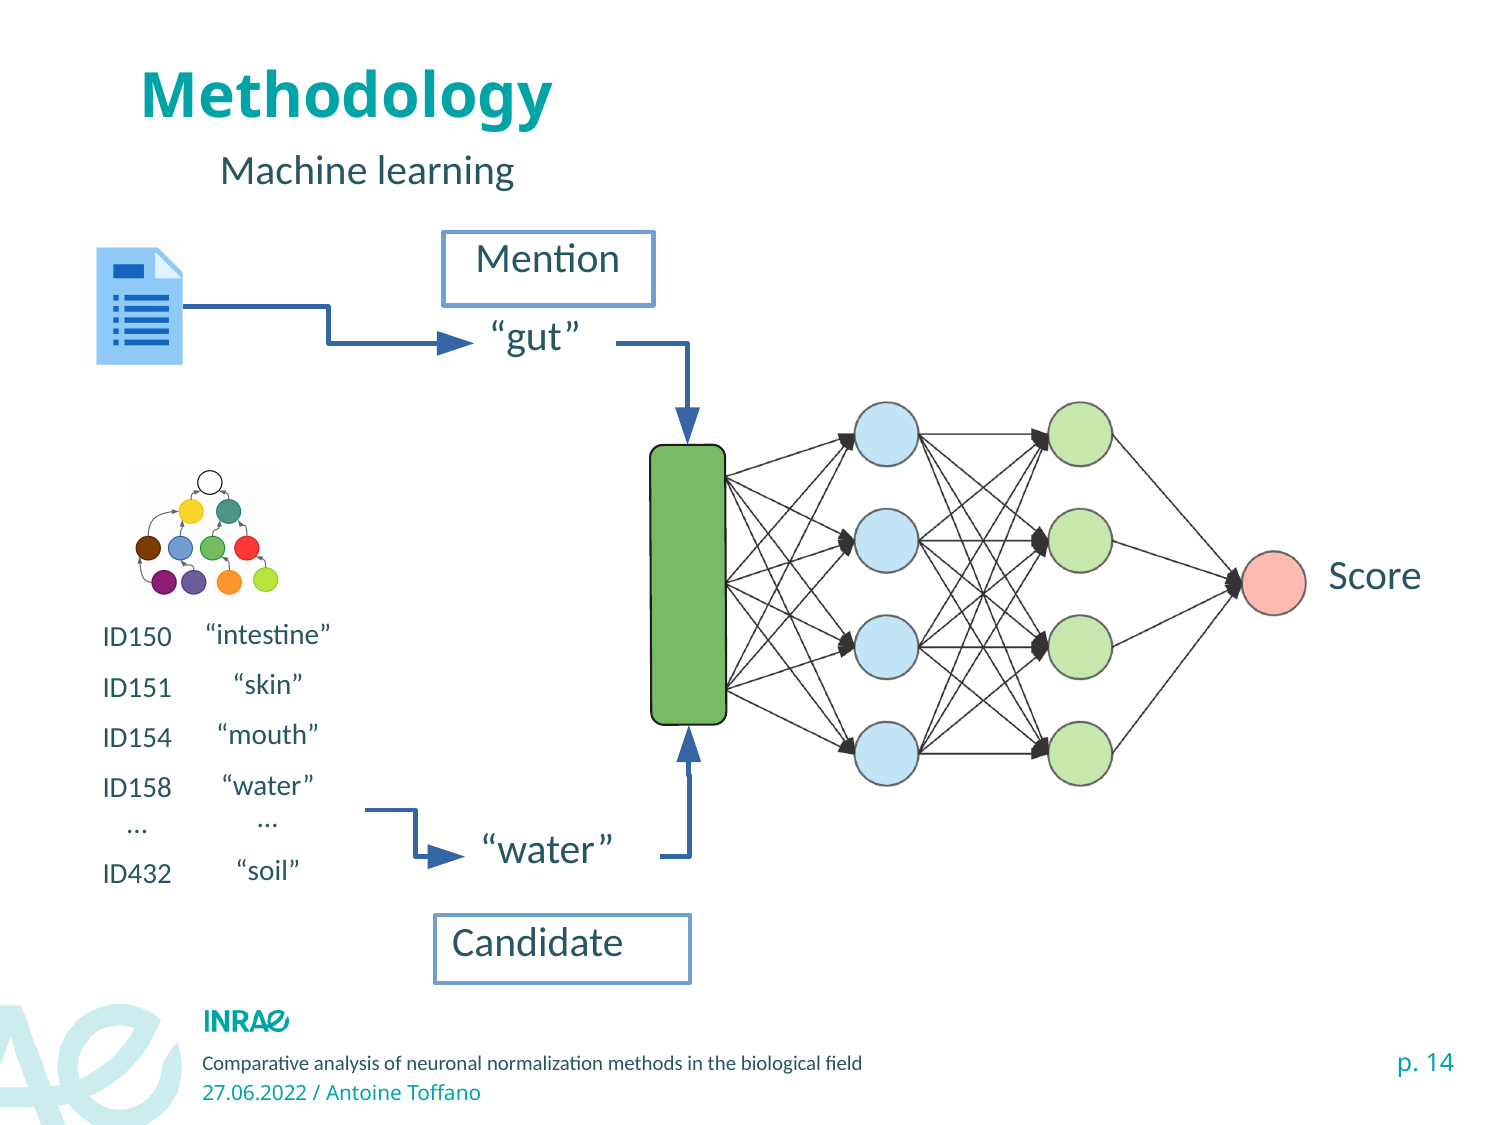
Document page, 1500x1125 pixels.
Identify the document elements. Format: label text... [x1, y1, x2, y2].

text_box “water” [465, 825, 661, 889]
picture [129, 466, 281, 601]
picture [635, 394, 688, 791]
text_box Machine learning [205, 140, 1396, 253]
text_box Candidate [435, 915, 691, 984]
text_box “gut” [474, 311, 617, 376]
text_box Score [1270, 550, 1481, 620]
text_box Mention [443, 231, 654, 306]
text_box ID150 ID151 ID154 ID158 ... ID432 [56, 617, 218, 931]
picture [689, 394, 1338, 791]
text_box Methodology [139, 24, 1396, 170]
picture [0, 996, 328, 1125]
picture [74, 239, 183, 373]
text_box [650, 444, 727, 725]
text_box “intestine” “skin” “mouth” “water” … “soil” [170, 615, 366, 1006]
